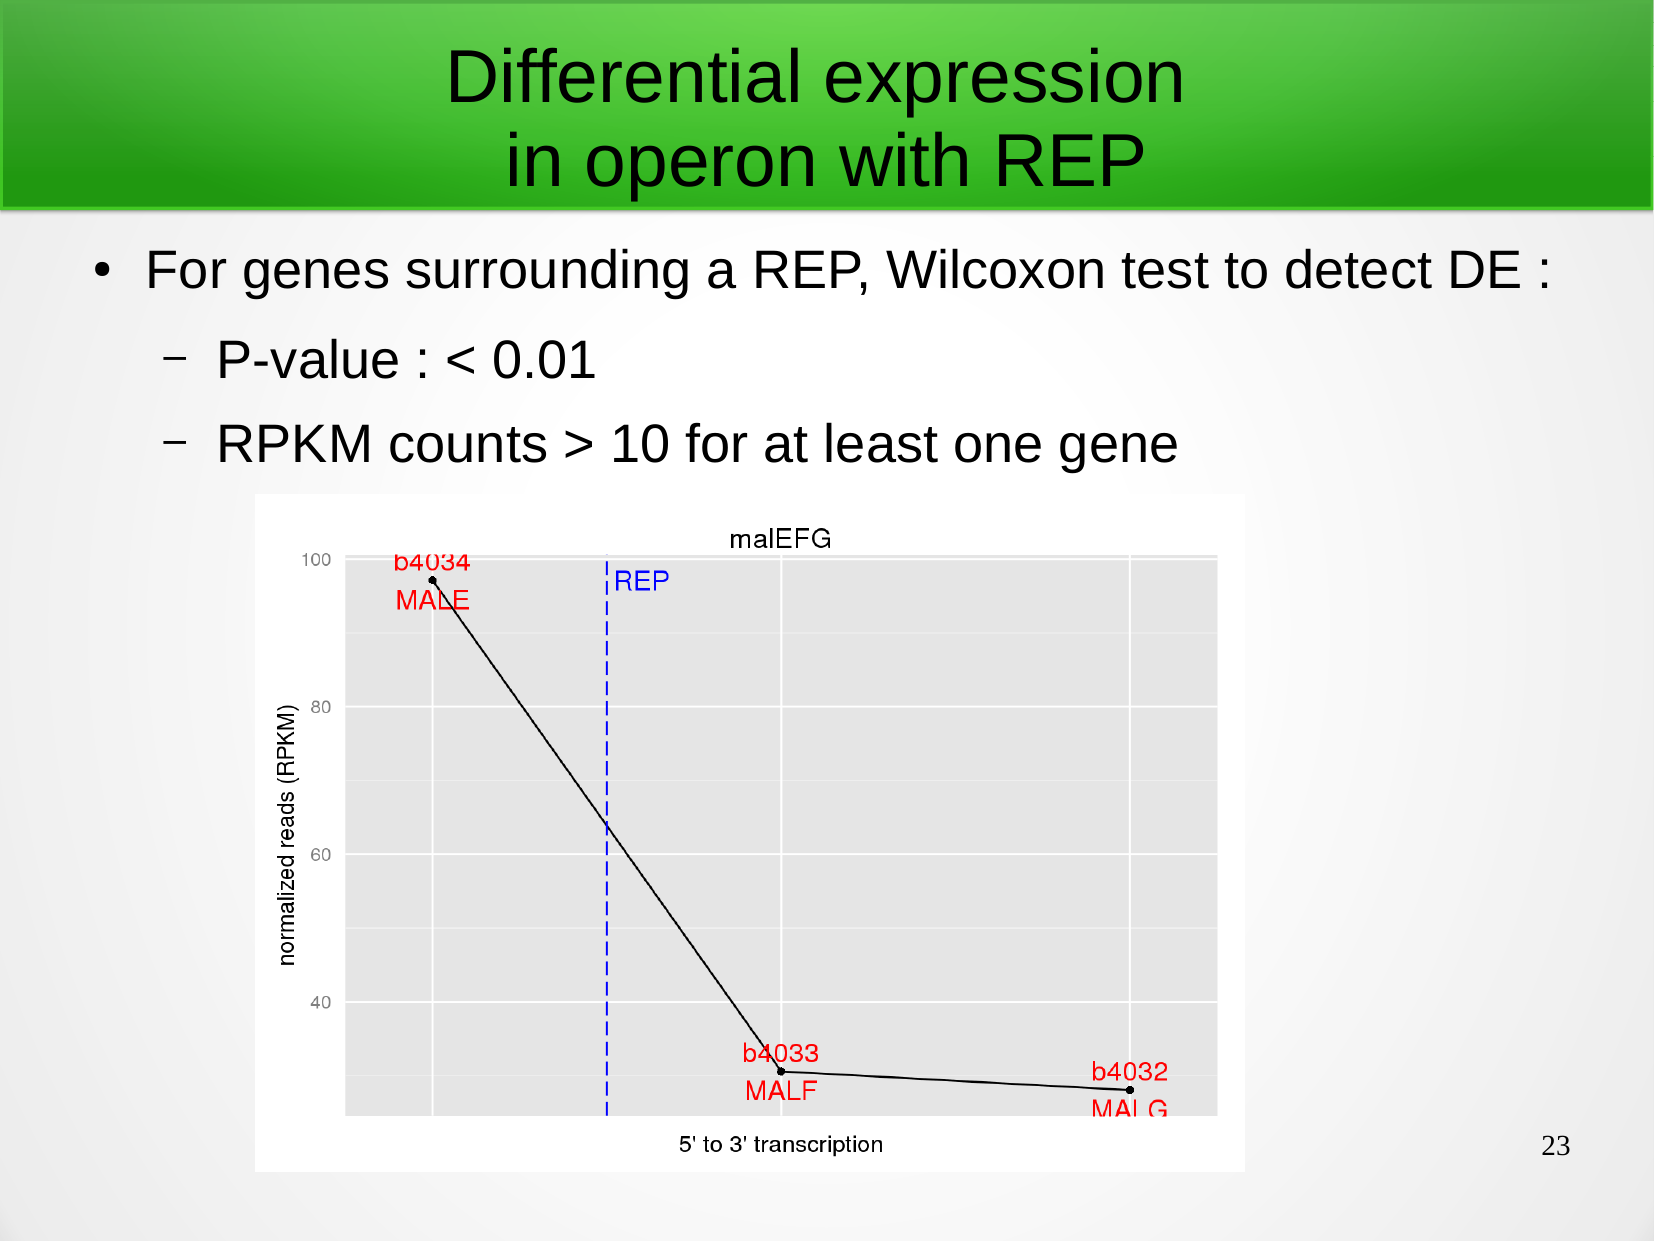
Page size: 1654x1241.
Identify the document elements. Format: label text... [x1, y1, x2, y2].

list For genes surrounding a REP, Wilcoxon test to detect DE : P-value : < 0.01 RPKM counts > 10 for at least one gene [75, 240, 1564, 1201]
picture [255, 494, 1245, 1172]
title Differential expression in operon with REP [82, 34, 1571, 203]
